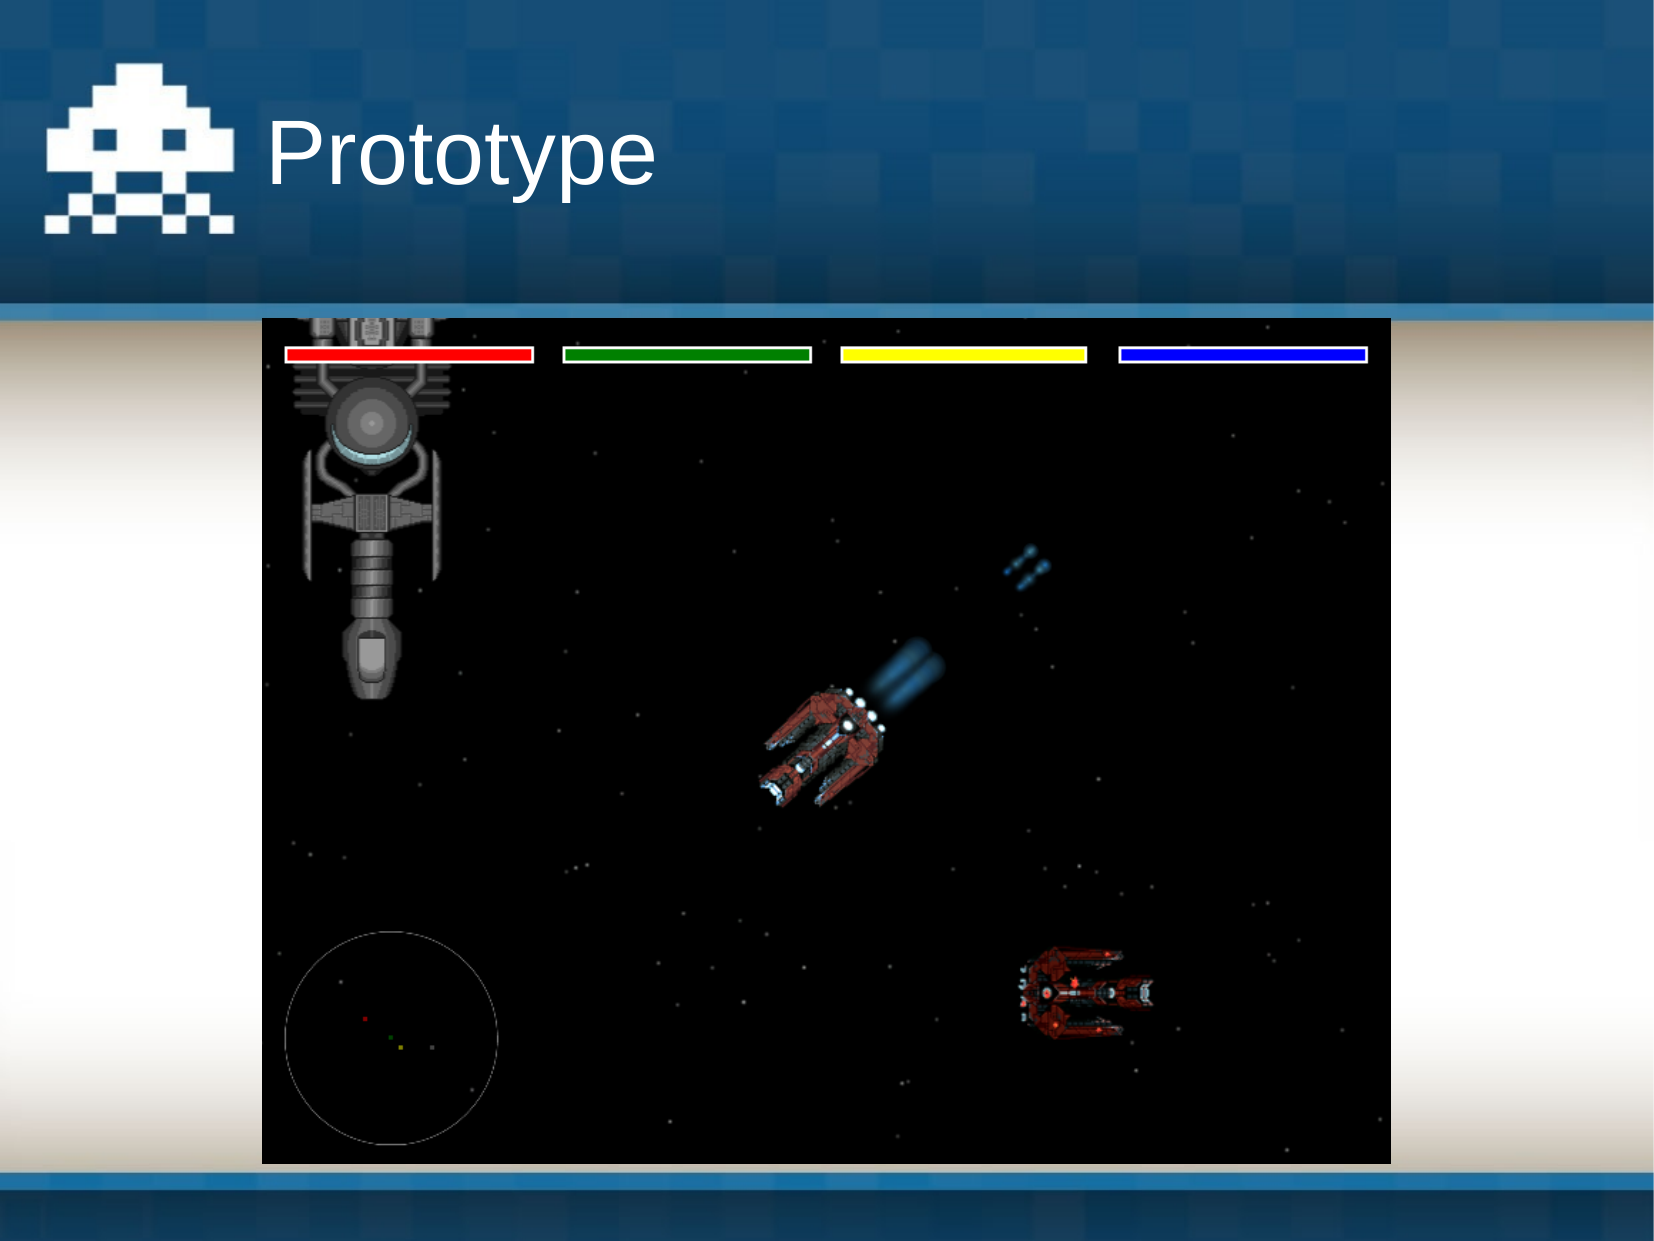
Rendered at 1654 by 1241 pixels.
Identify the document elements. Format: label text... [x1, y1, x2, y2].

picture [0, 0, 1654, 1241]
title Prototype [265, 49, 1571, 257]
